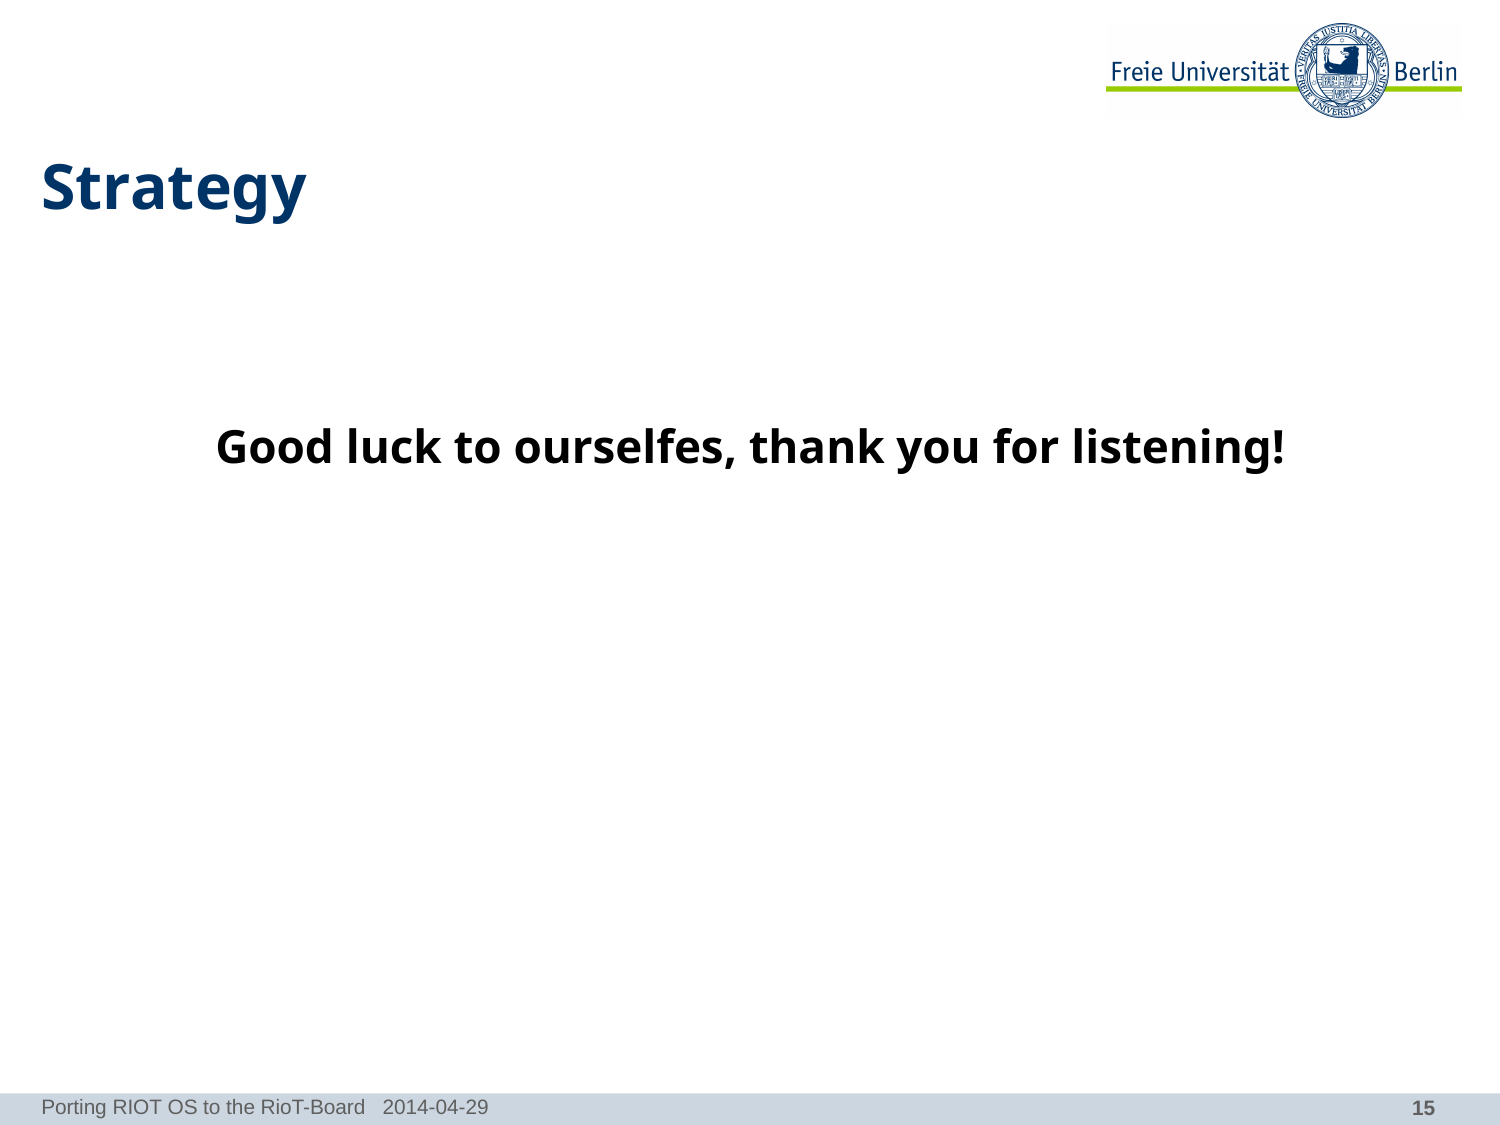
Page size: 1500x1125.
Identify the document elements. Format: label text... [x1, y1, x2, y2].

list Good luck to ourselfes, thank you for listening! [41, 265, 1460, 919]
title Strategy [41, 148, 1460, 222]
picture [1106, 23, 1462, 118]
